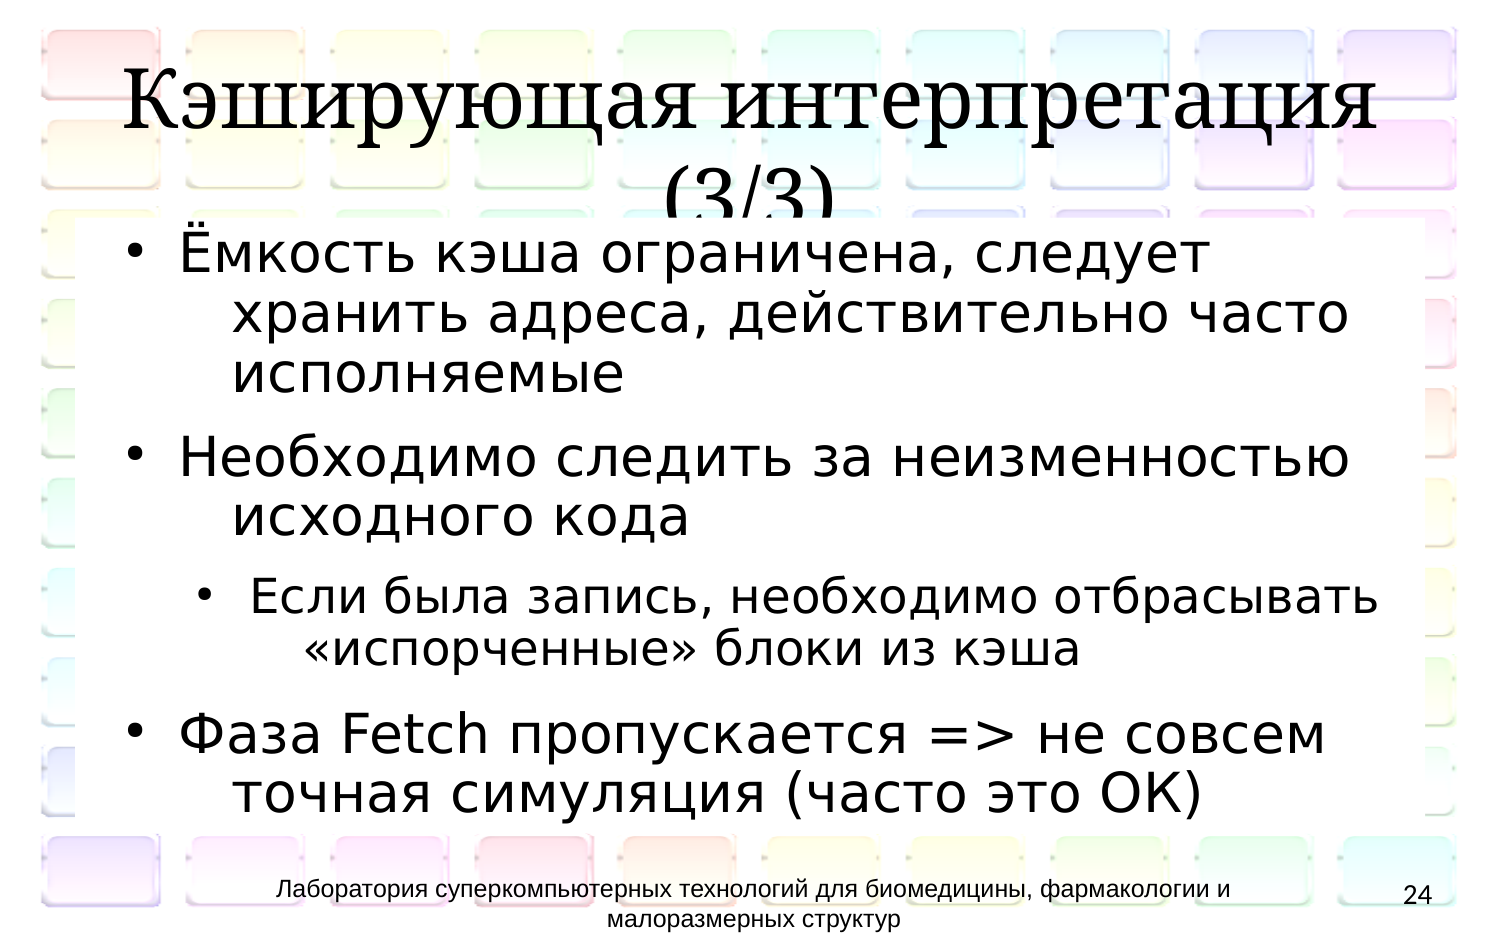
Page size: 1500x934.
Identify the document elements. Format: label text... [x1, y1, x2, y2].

text_box Лаборатория суперкомпьютерных технологий для биомедицины, фармакологии и малоразмерных структур [171, 864, 1338, 915]
list Ёмкость кэша ограничена, следует хранить адреса, действительно часто исполняемые Необходимо следить за неизменностью исходного кода Если была запись, необходимо отбрасывать «испорченные» блоки из кэша Фаза Fetch пропускается => не совсем точная симуляция (часто это ОК) [75, 217, 1426, 834]
text_box <номер> [1387, 868, 1473, 918]
title Кэширующая интерпретация (3/3) [75, 37, 1426, 193]
picture [0, 0, 1500, 934]
